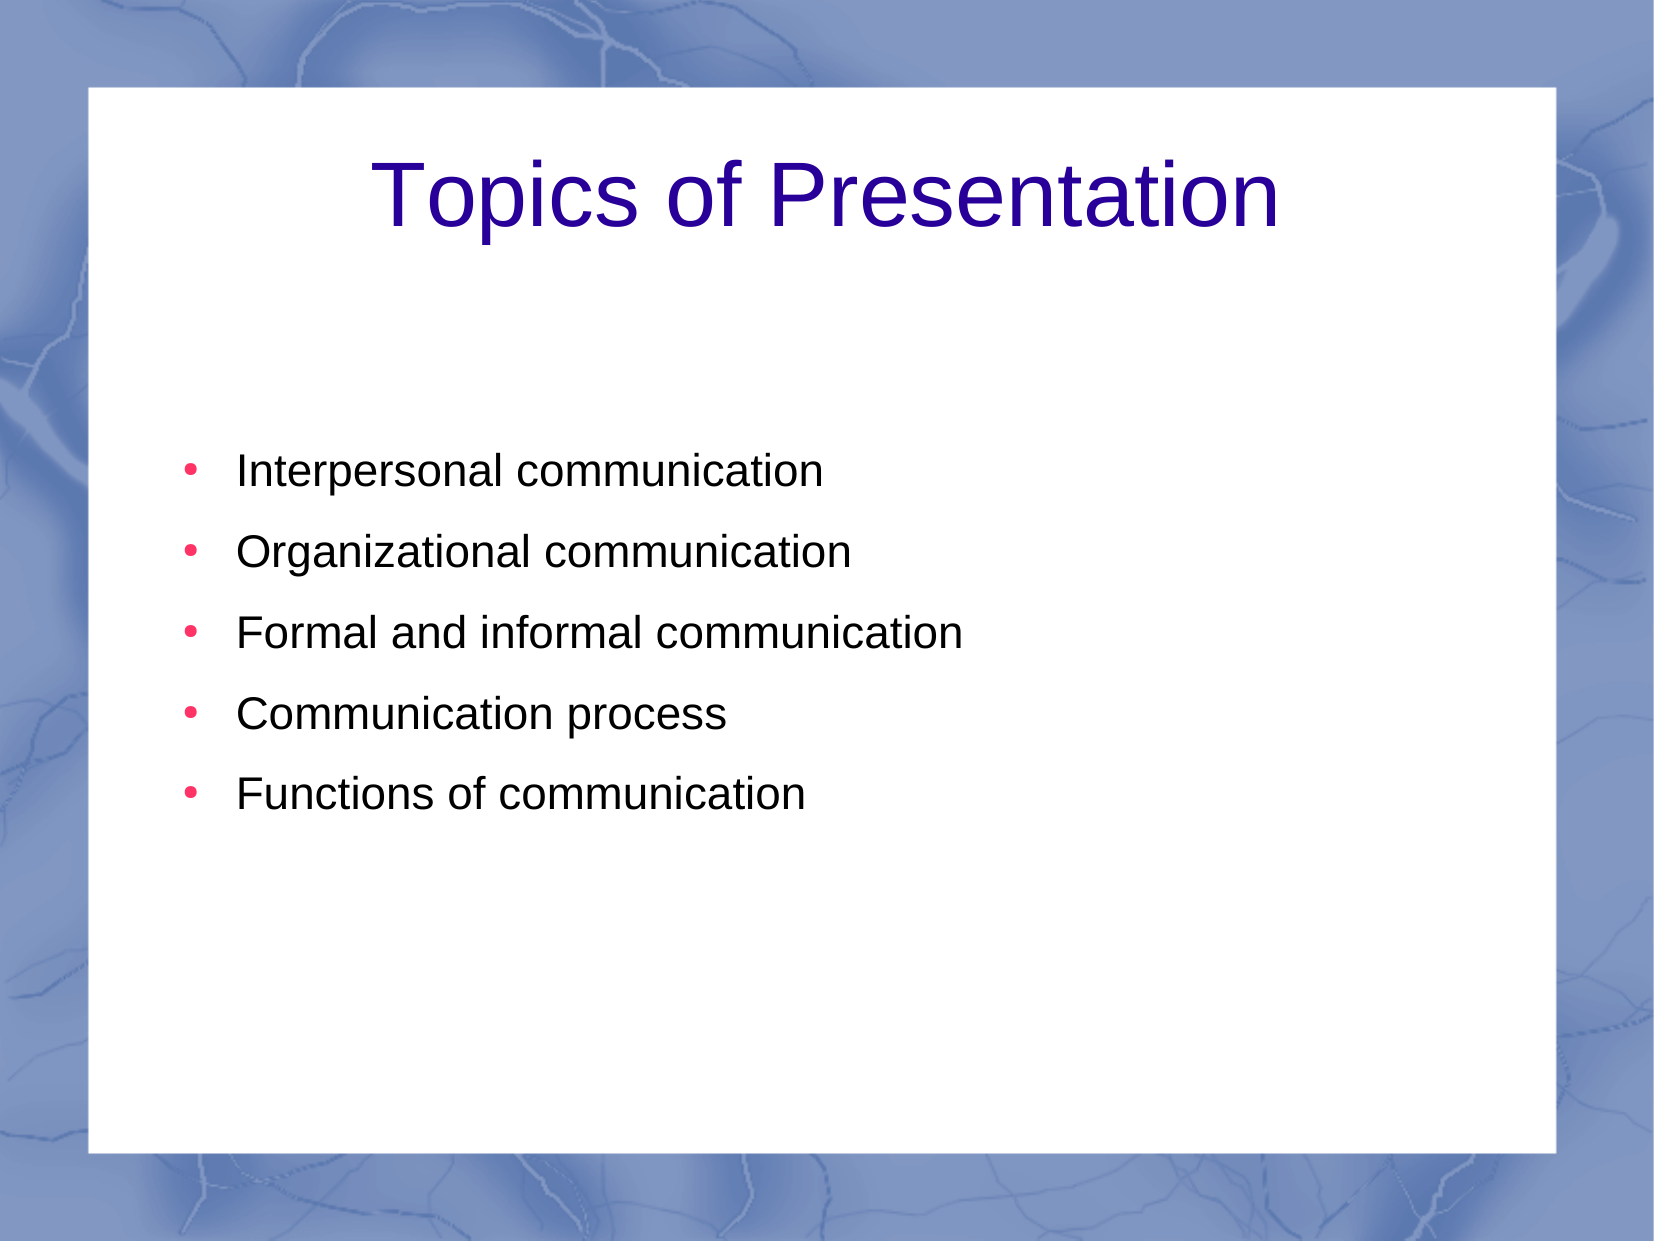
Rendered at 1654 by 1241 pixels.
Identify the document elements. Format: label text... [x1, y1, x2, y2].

title Topics of Presentation [118, 90, 1536, 298]
list Interpersonal communication Organizational communication Formal and informal communication Communication process Functions of communication [165, 283, 1546, 1066]
picture [0, 0, 1654, 1241]
